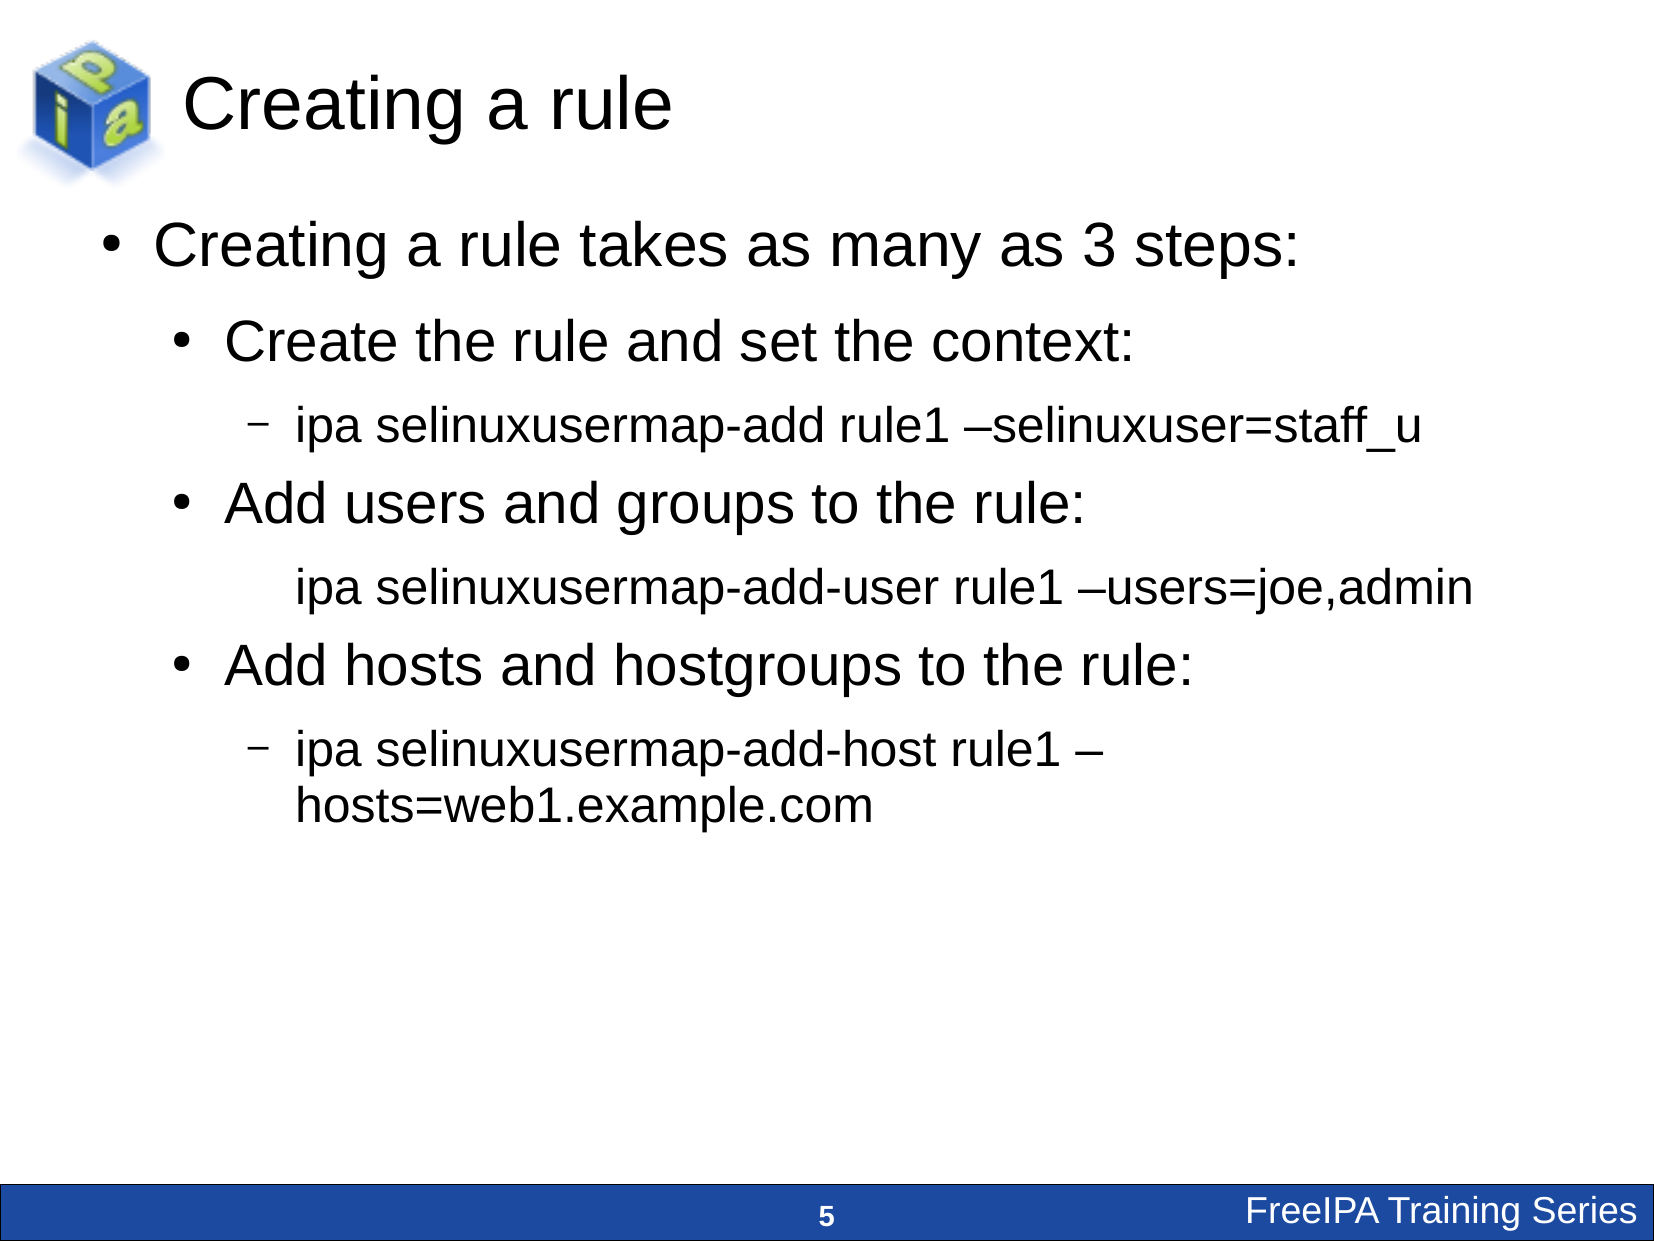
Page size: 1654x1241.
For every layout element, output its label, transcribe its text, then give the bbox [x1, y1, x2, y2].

title Creating a rule [182, 31, 1579, 177]
picture [17, 34, 165, 193]
list Creating a rule takes as many as 3 steps: Create the rule and set the context: ipa selinuxusermap-add rule1 –selinuxuser=staff_u Add users and groups to the rule: ipa selinuxusermap-add-user rule1 –users=joe,admin Add hosts and hostgroups to the rule: ipa selinuxusermap-add-host rule1 –hosts=web1.example.com [82, 209, 1571, 930]
